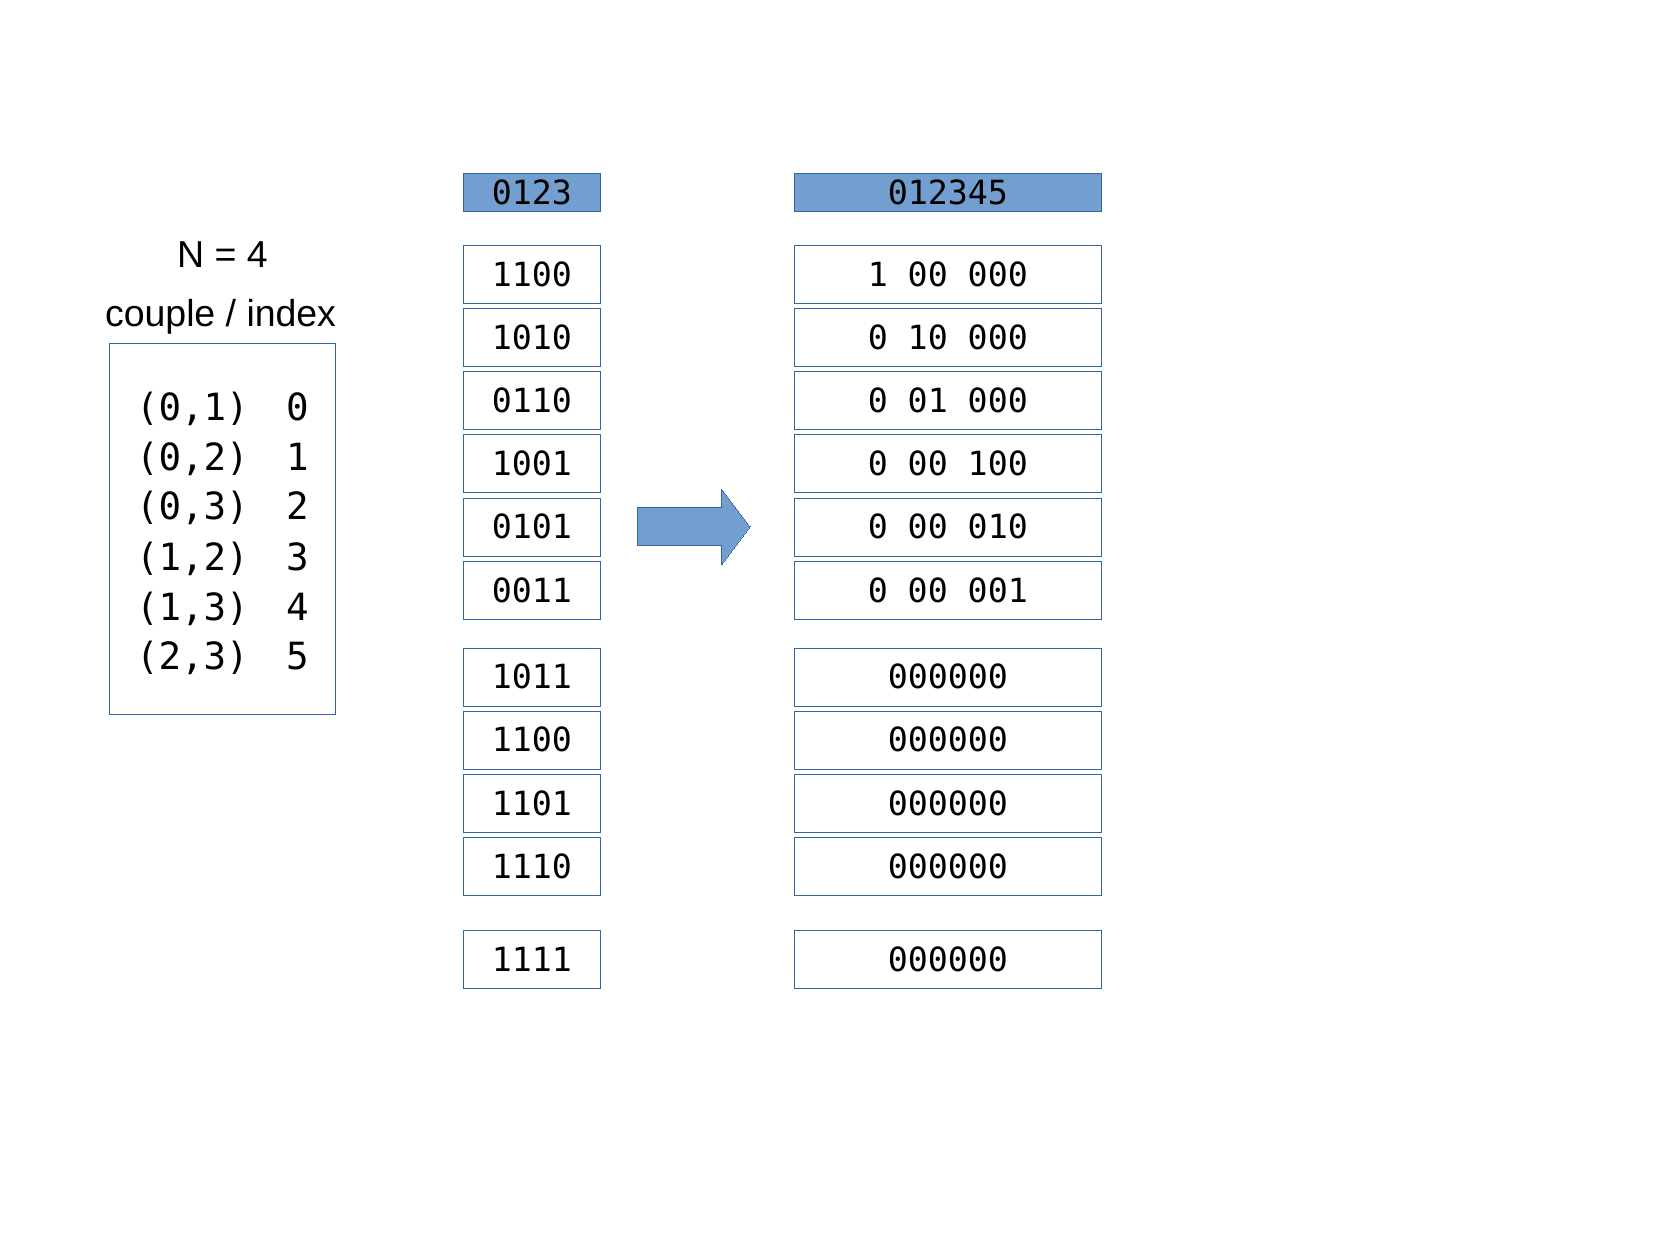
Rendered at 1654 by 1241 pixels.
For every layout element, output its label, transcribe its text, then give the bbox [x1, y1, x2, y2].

text_box 0 10 000 [794, 308, 1102, 367]
text_box 0101 [463, 498, 601, 557]
text_box 000000 [794, 711, 1102, 770]
text_box 012345 [794, 173, 1102, 212]
text_box 0110 [463, 371, 601, 430]
text_box 000000 [794, 837, 1102, 896]
text_box N = 4 [109, 217, 336, 293]
text_box 000000 [794, 930, 1102, 989]
text_box 1111 [463, 930, 601, 989]
text_box 1001 [463, 434, 601, 493]
text_box 0123 [463, 173, 601, 212]
text_box 000000 [794, 648, 1102, 707]
text_box 1 00 000 [794, 245, 1102, 304]
text_box 1100 [463, 711, 601, 770]
text_box 0 00 001 [794, 561, 1102, 620]
text_box 1100 [463, 245, 601, 304]
text_box 1101 [463, 774, 601, 833]
text_box 1010 [463, 308, 601, 367]
text_box 000000 [794, 774, 1102, 833]
text_box 1011 [463, 648, 601, 707]
text_box 0 01 000 [794, 371, 1102, 430]
text_box couple / index [63, 276, 378, 352]
text_box 0 00 010 [794, 498, 1102, 557]
text_box 1110 [463, 837, 601, 896]
text_box 0011 [463, 561, 601, 620]
text_box [637, 489, 751, 565]
text_box 0 00 100 [794, 434, 1102, 493]
text_box (0,1) 0 (0,2) 1 (0,3) 2 (1,2) 3 (1,3) 4 (2,3) 5 [109, 352, 336, 715]
